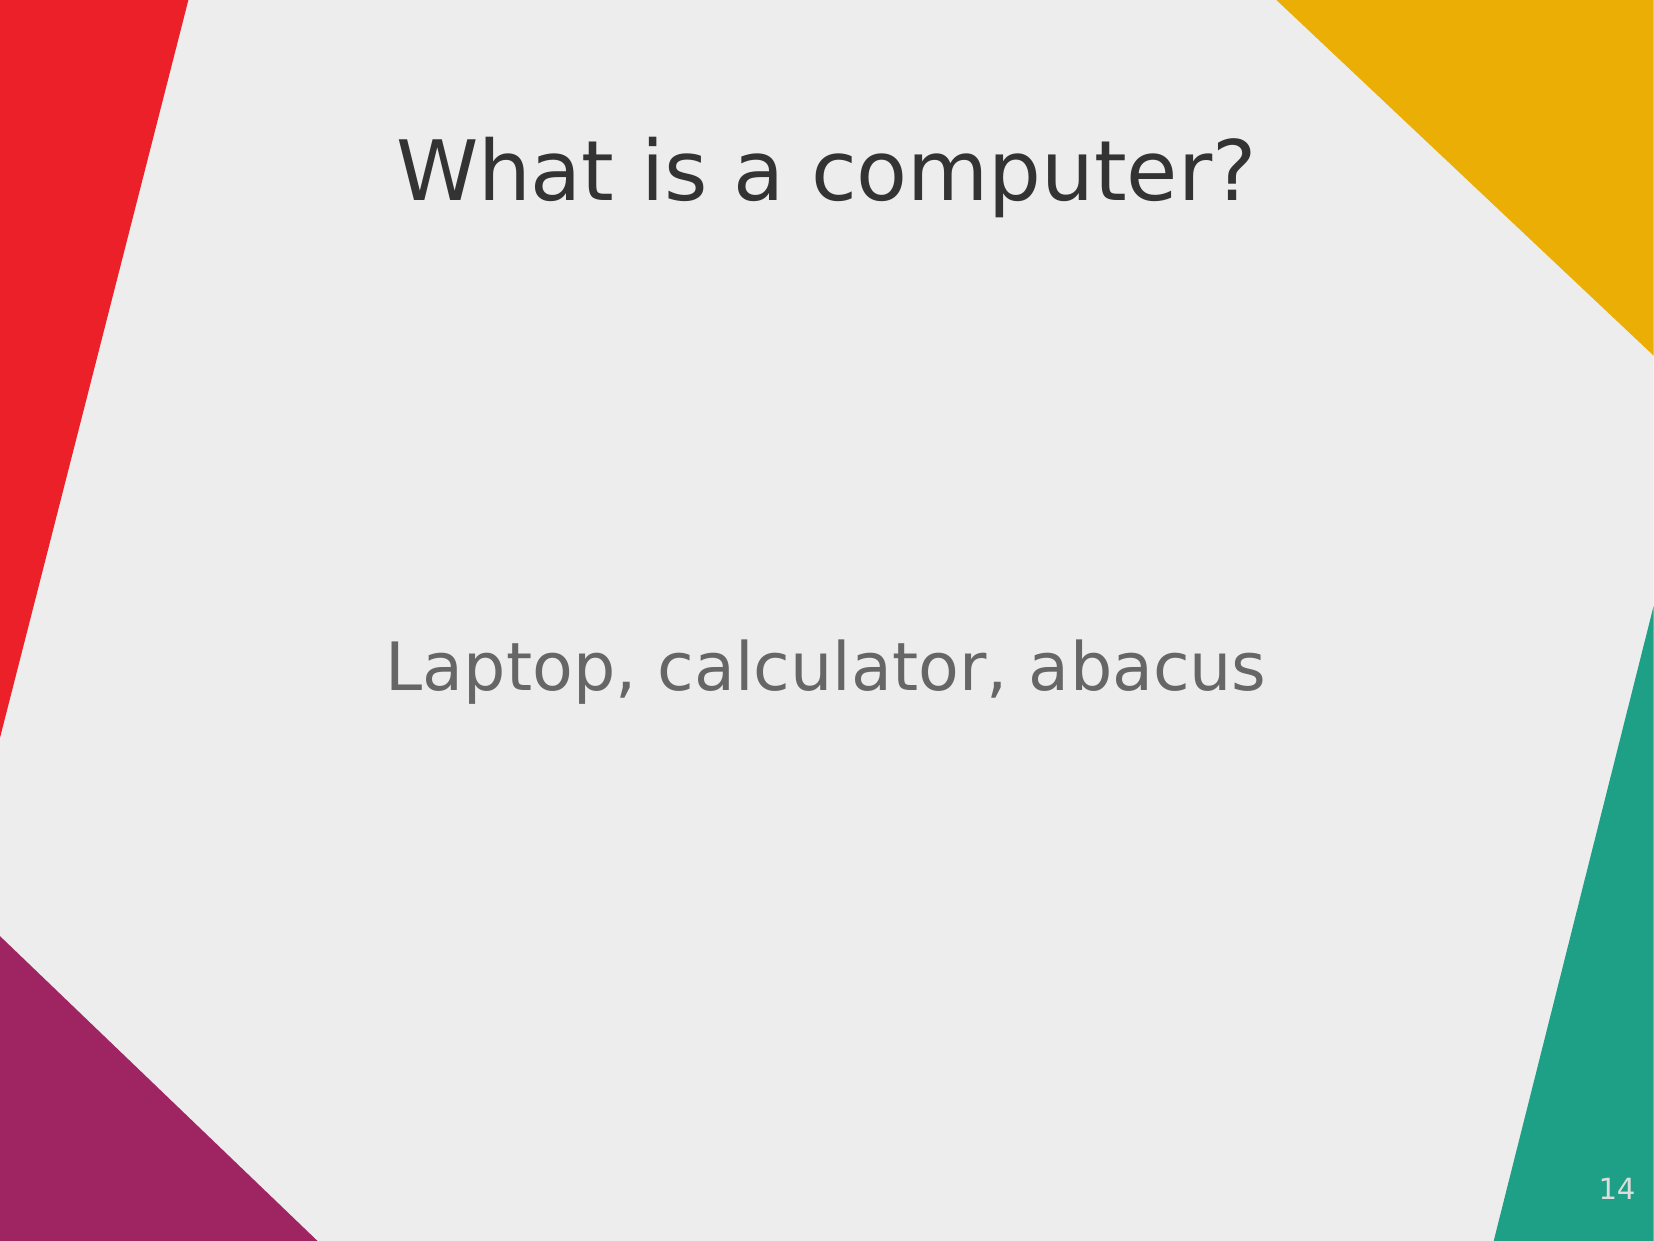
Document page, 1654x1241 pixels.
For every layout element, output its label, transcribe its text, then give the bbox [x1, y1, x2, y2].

title What is a computer? [114, 73, 1539, 271]
subtitle Laptop, calculator, abacus [114, 302, 1539, 1033]
